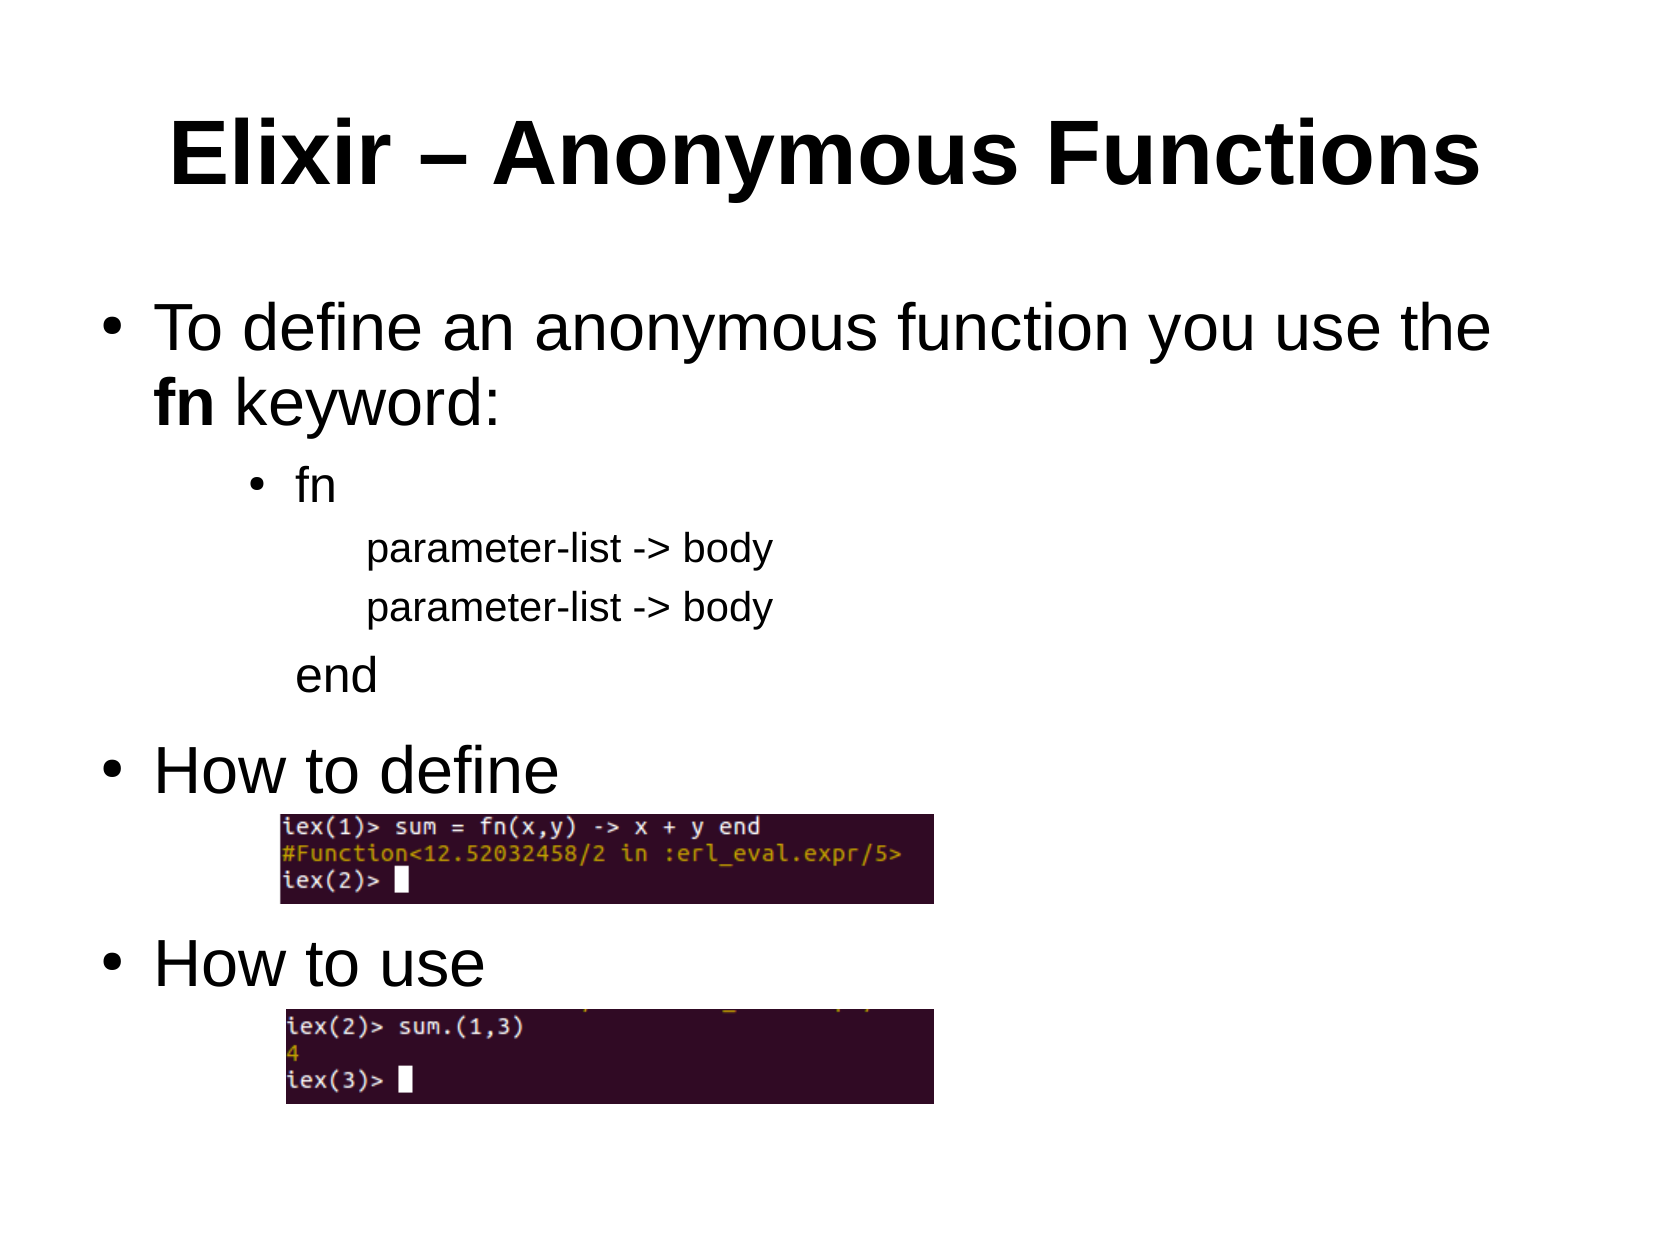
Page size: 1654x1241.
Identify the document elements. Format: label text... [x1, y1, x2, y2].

picture [286, 1009, 934, 1104]
title Elixir – Anonymous Functions [82, 49, 1571, 257]
list To define an anonymous function you use the fn keyword: fn parameter-list -> body parameter-list -> body end How to define How to use [82, 290, 1571, 1010]
picture [279, 814, 934, 904]
